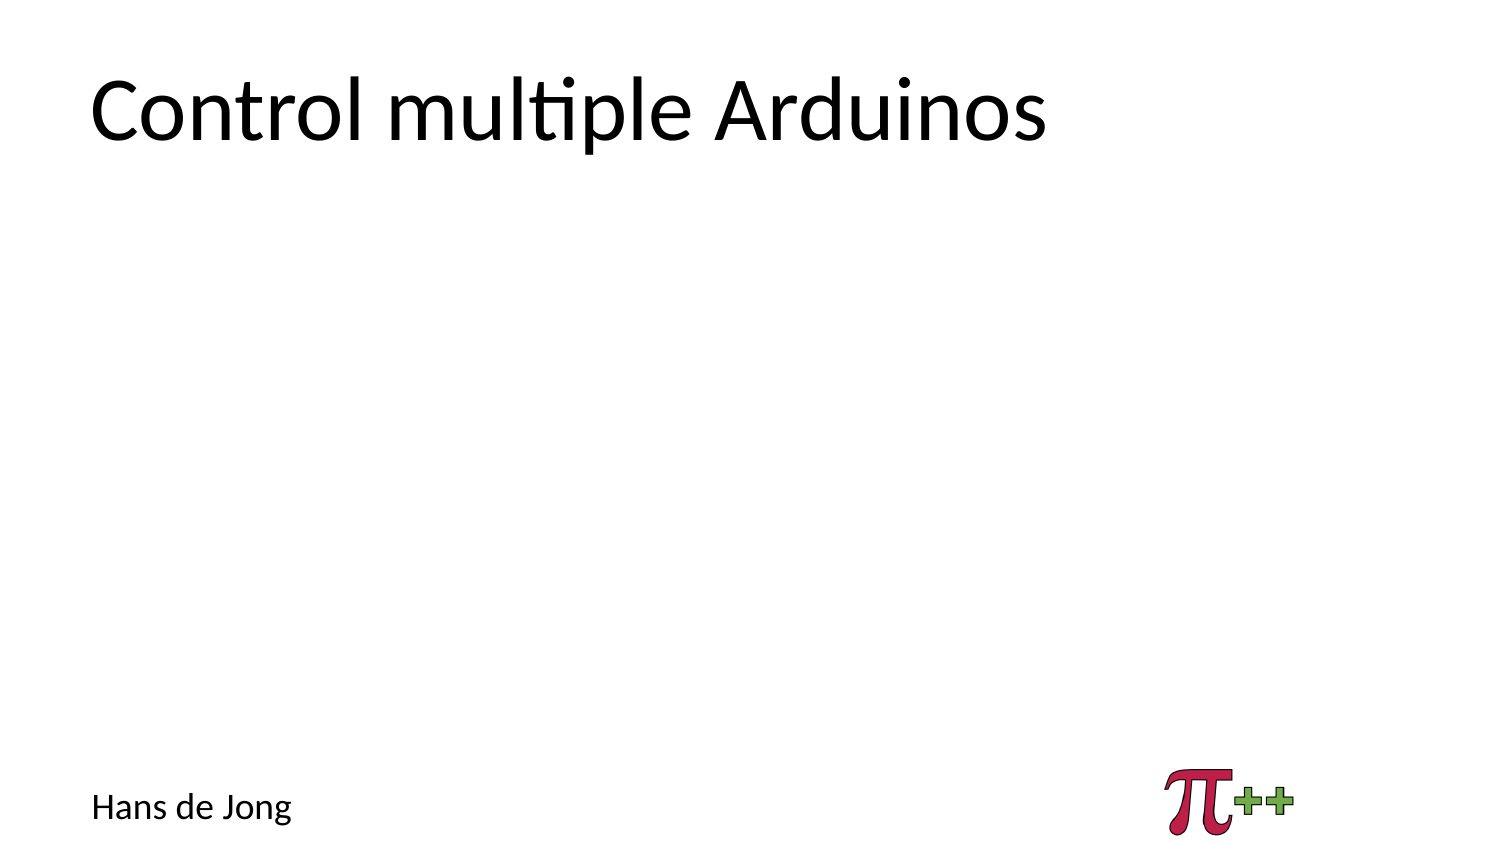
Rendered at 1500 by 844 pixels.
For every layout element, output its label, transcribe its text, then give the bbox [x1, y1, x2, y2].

title Control multiple Arduinos [75, 33, 1426, 175]
